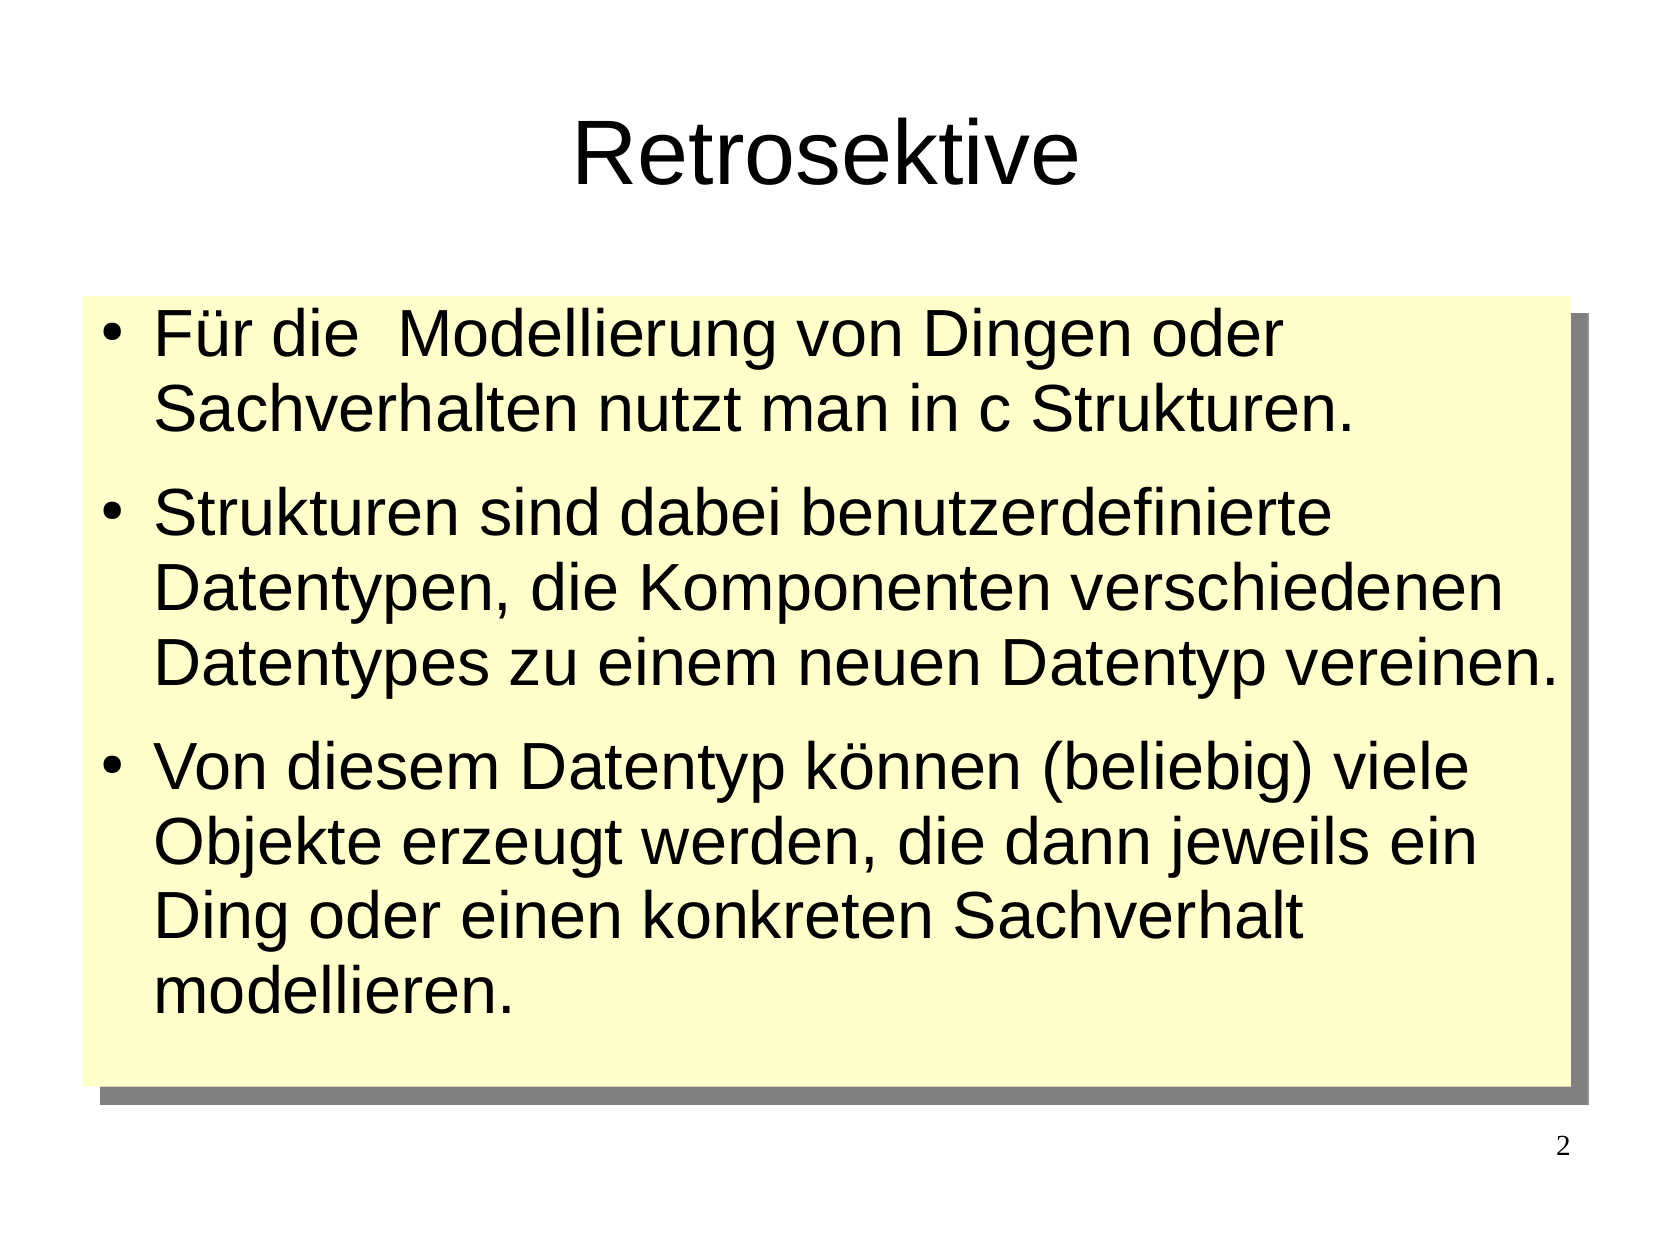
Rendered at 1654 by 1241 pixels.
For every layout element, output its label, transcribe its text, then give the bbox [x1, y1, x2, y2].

list Für die Modellierung von Dingen oder Sachverhalten nutzt man in c Strukturen. Strukturen sind dabei benutzerdefinierte Datentypen, die Komponenten verschiedenen Datentypes zu einem neuen Datentyp vereinen. Von diesem Datentyp können (beliebig) viele Objekte erzeugt werden, die dann jeweils ein Ding oder einen konkreten Sachverhalt modellieren. [82, 296, 1571, 1087]
title Retrosektive [82, 49, 1571, 257]
